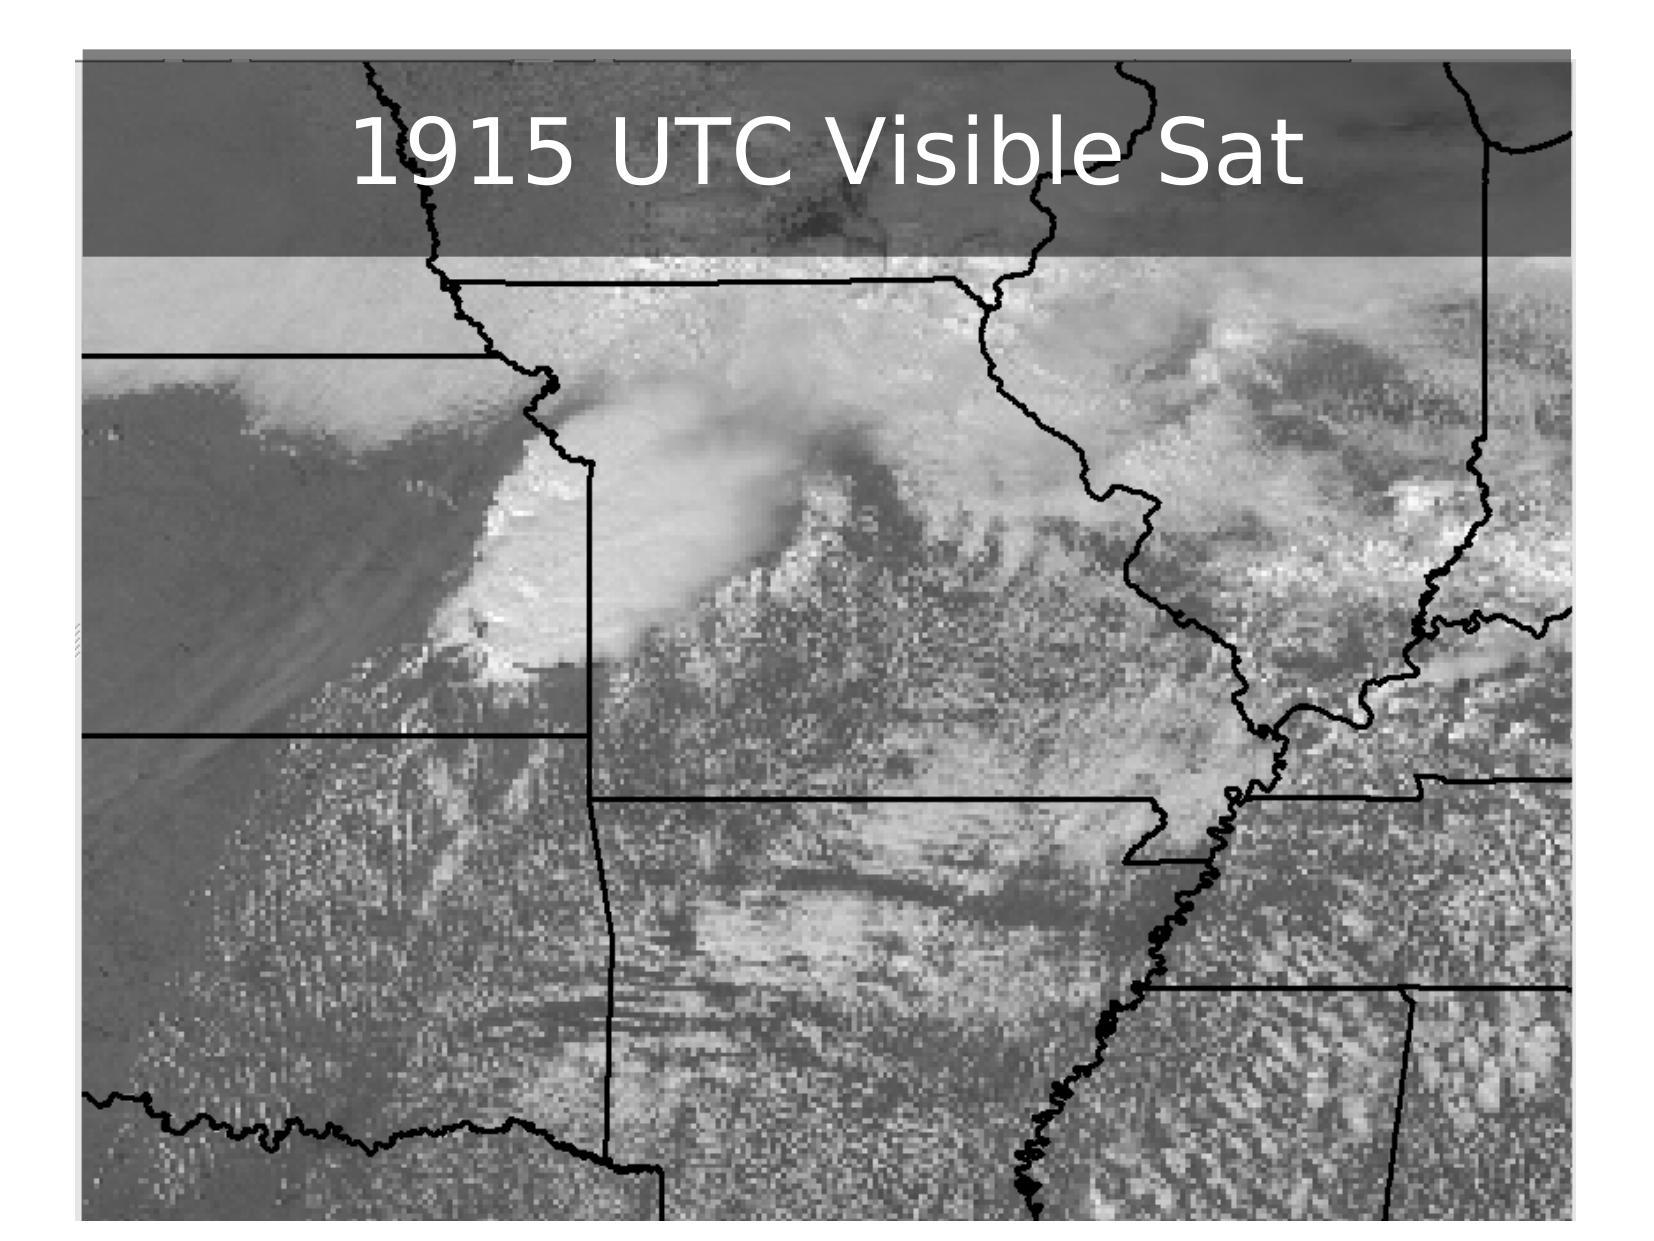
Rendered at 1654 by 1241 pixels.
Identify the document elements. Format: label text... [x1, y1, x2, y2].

title 1915 UTC Visible Sat [82, 49, 1571, 257]
picture [75, 59, 1576, 1221]
